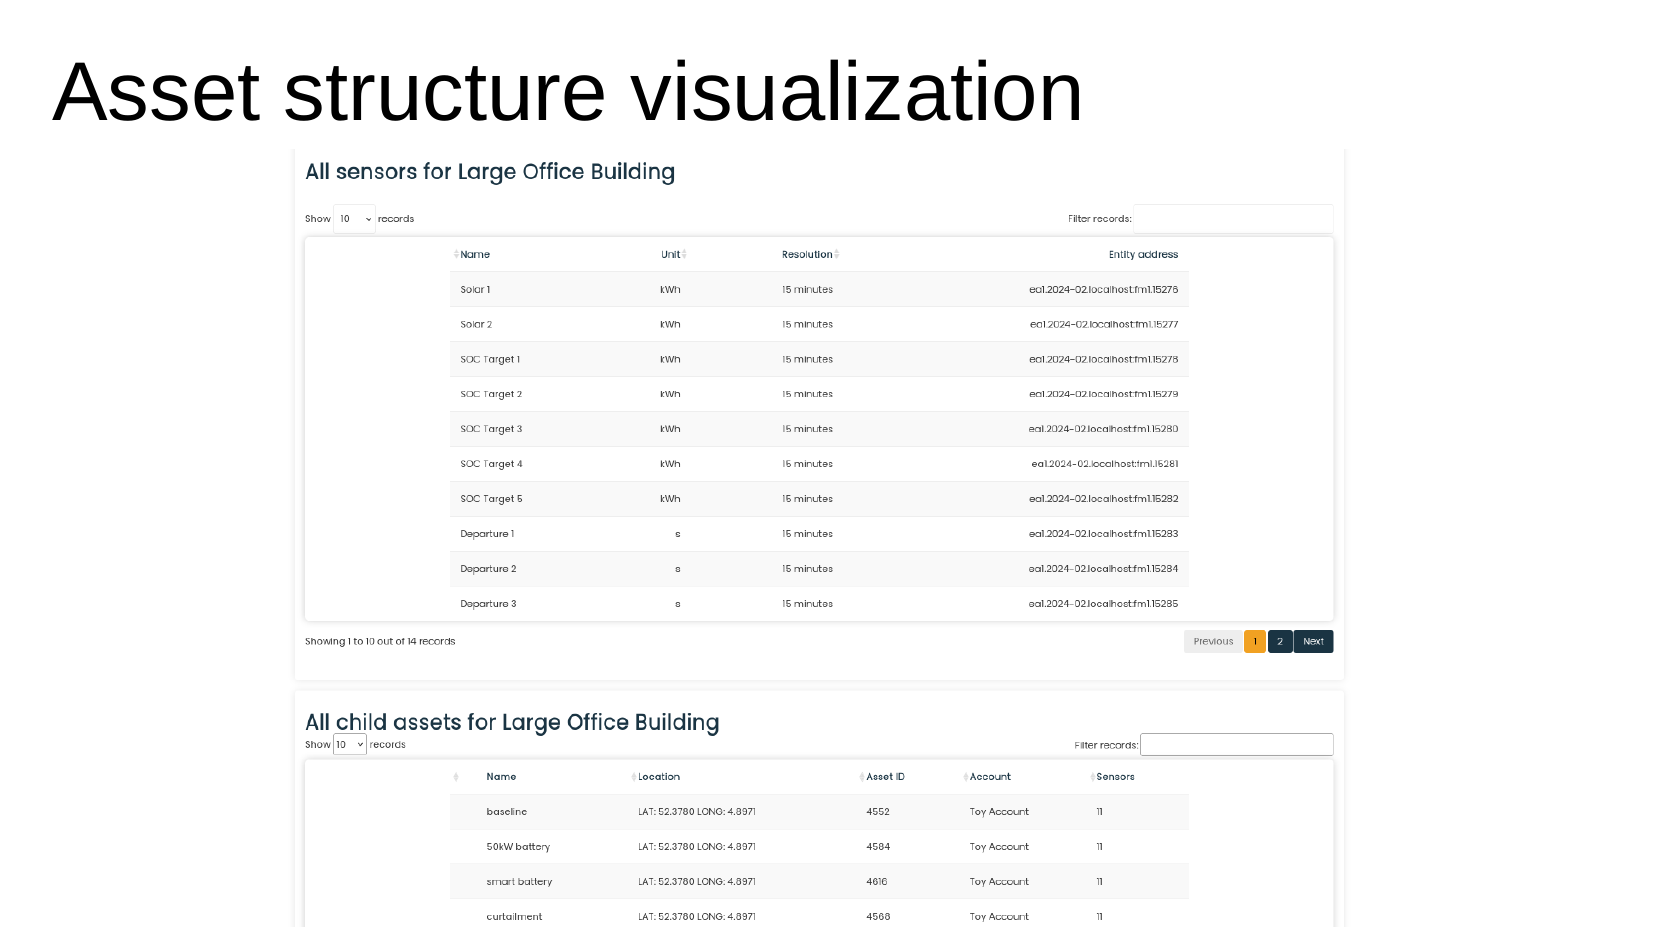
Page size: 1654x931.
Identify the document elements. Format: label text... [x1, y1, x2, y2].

text_box Asset structure visualization [37, 37, 1576, 221]
picture [187, 149, 1414, 927]
